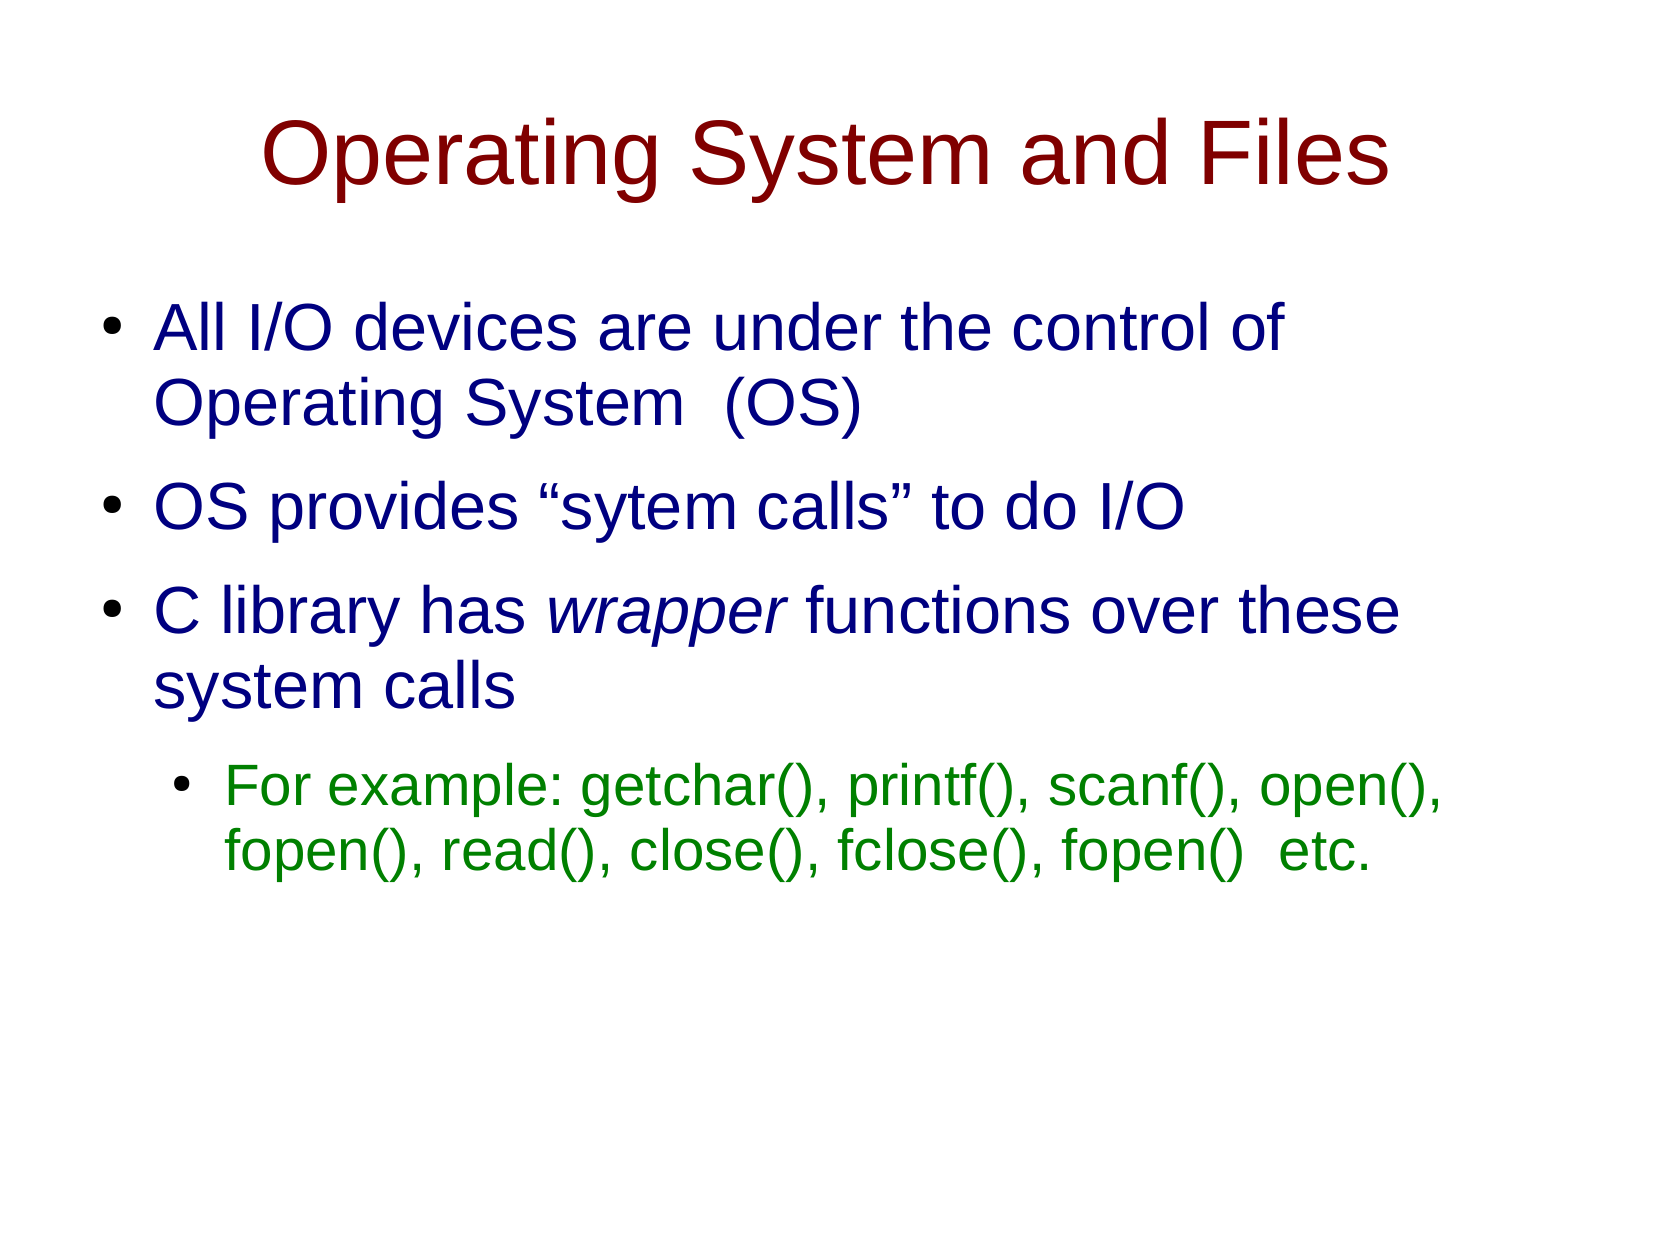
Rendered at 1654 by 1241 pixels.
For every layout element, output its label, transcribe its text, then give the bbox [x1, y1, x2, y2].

title Operating System and Files [82, 49, 1571, 257]
list All I/O devices are under the control of Operating System (OS) OS provides “sytem calls” to do I/O C library has wrapper functions over these system calls For example: getchar(), printf(), scanf(), open(), fopen(), read(), close(), fclose(), fopen() etc. [82, 290, 1571, 1182]
